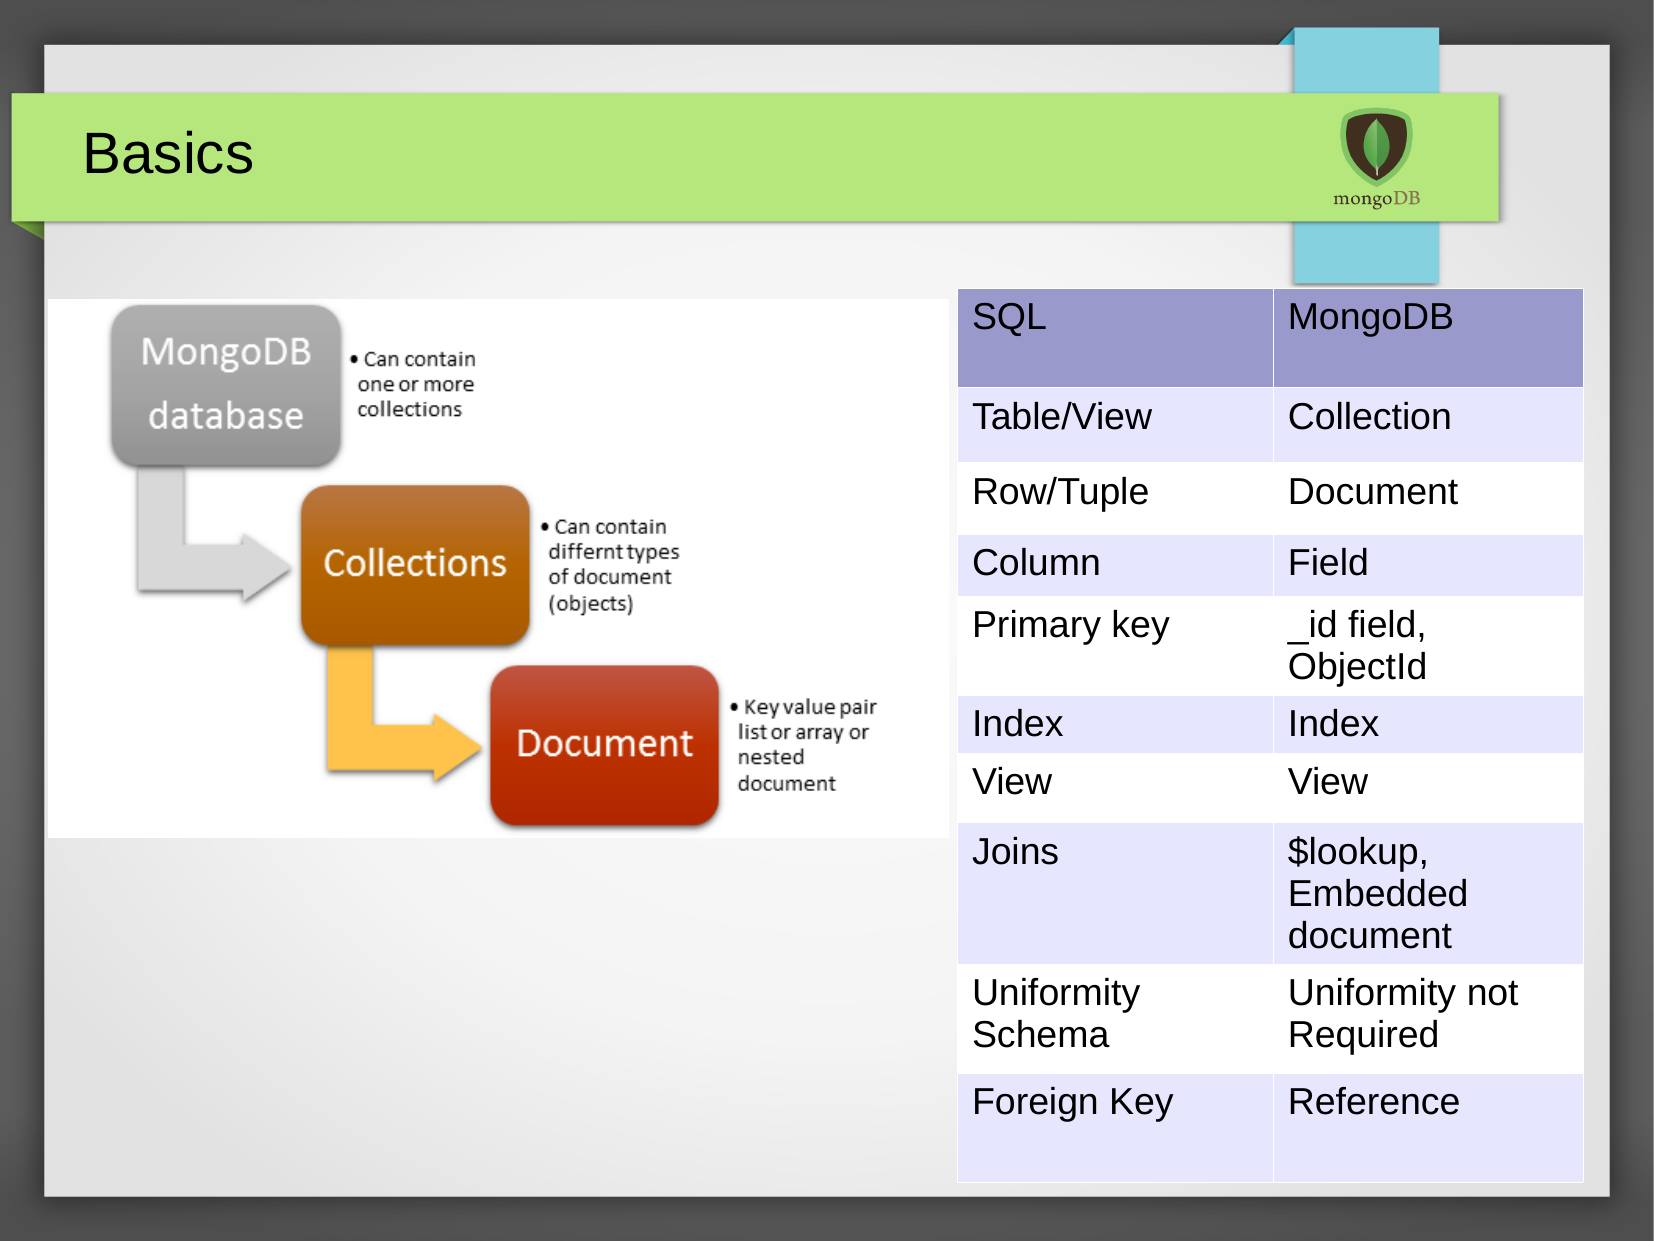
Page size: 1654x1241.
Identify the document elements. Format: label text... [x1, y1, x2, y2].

table_cell Primary key [958, 597, 1273, 695]
table_cell Field [1274, 535, 1583, 596]
table_cell Table/View [958, 388, 1273, 462]
table_cell Index [1274, 696, 1583, 753]
table_cell Index [958, 696, 1273, 753]
table_cell Uniformity not Required [1274, 965, 1583, 1073]
picture [0, 0, 1654, 1241]
table_cell Column [958, 535, 1273, 596]
table_header MongoDB [1274, 289, 1583, 387]
table_cell Joins [958, 823, 1273, 964]
table_cell Collection [1274, 388, 1583, 462]
table_cell $lookup, Embedded document [1274, 823, 1583, 964]
table_cell _id field, ObjectId [1274, 597, 1583, 695]
table_cell View [958, 754, 1273, 822]
table_cell Foreign Key [958, 1074, 1273, 1182]
title Basics [82, 94, 1264, 213]
table_cell Document [1274, 463, 1583, 534]
table_cell View [1274, 754, 1583, 822]
table_header SQL [958, 289, 1273, 387]
table_cell Row/Tuple [958, 463, 1273, 534]
table_cell Reference [1274, 1074, 1583, 1182]
table_cell Uniformity Schema [958, 965, 1273, 1073]
